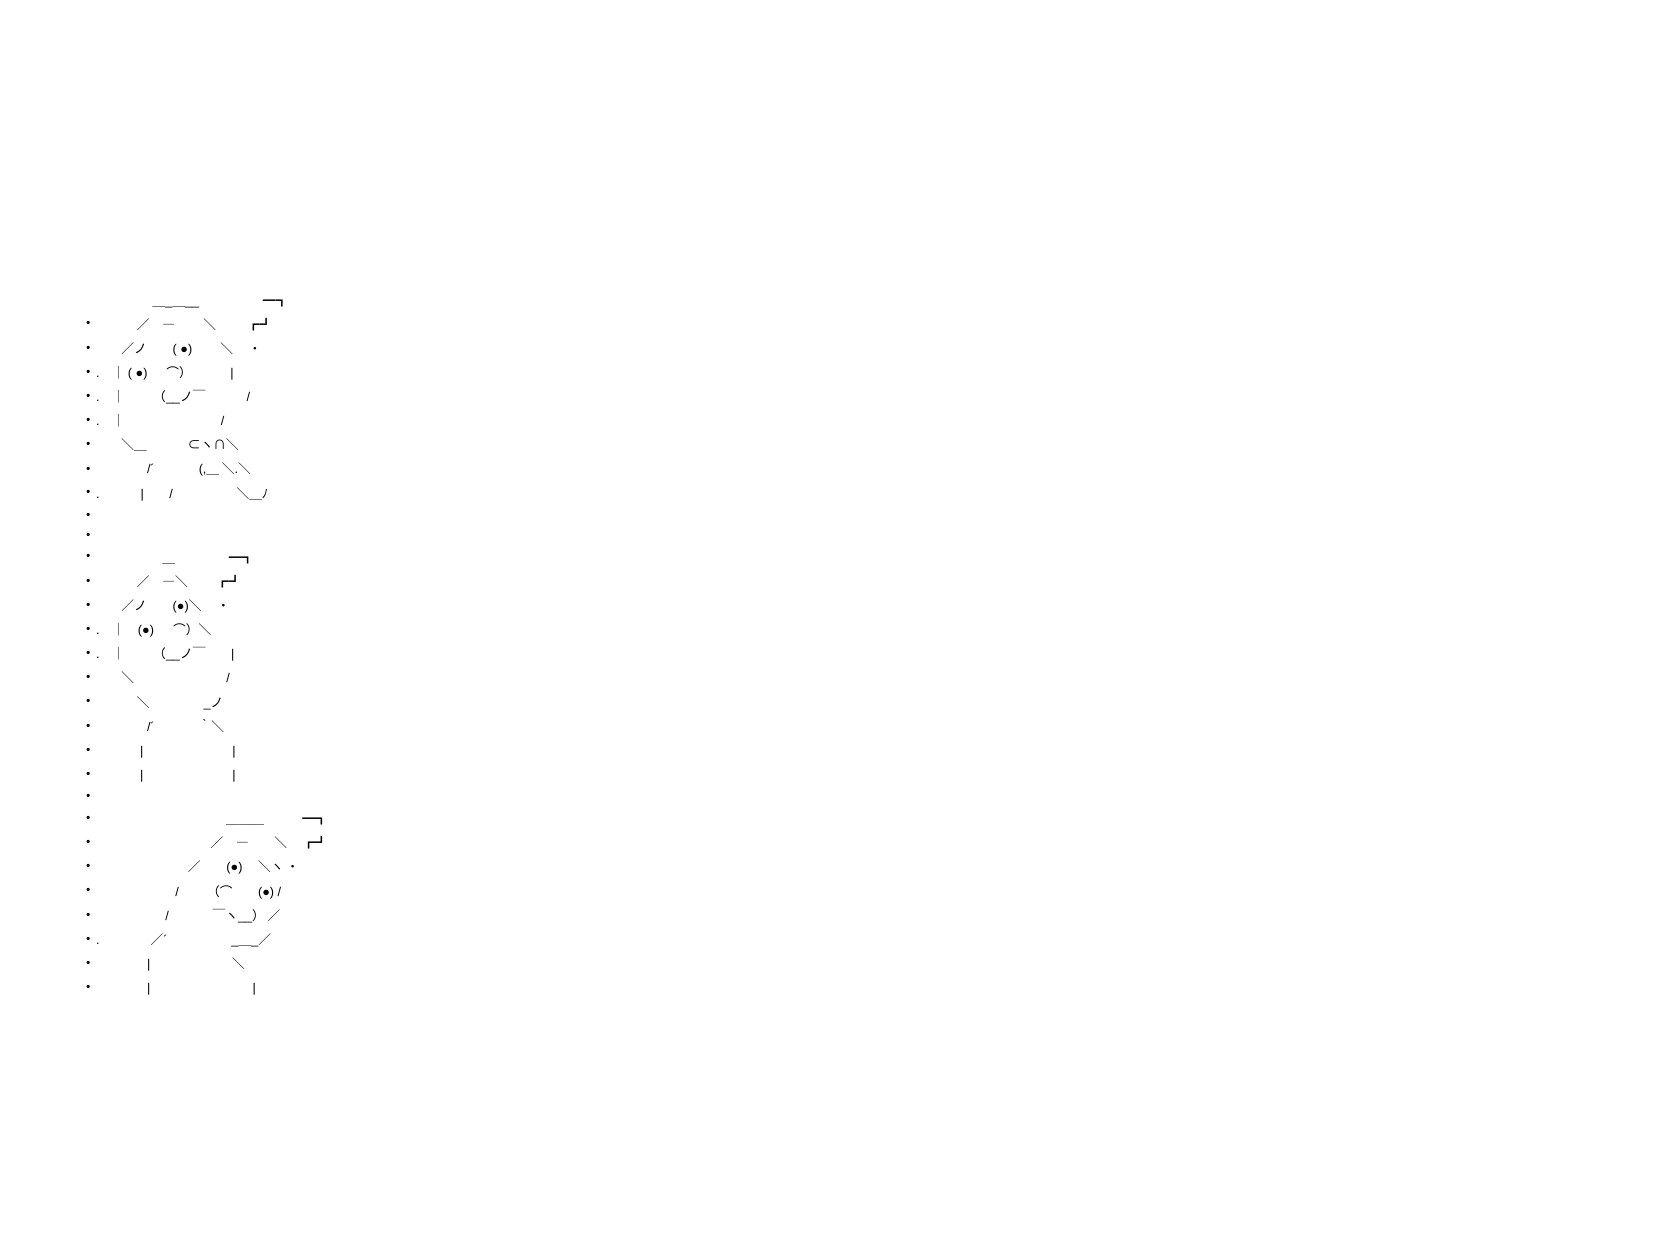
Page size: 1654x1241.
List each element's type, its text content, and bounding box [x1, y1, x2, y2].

list ＿_＿__ ━┓ ／ ― ＼ ┏┛ ／ノ ( ●) ＼ ・ . ｜ ( ●) ⌒） | . ｜ （__ノ￣ / . ｜ / ＼＿ ⊂ヽ∩＼ /´ (,＿ ＼.＼ . | / ＼＿ﾉ ＿ ━┓ ／ ―＼ ┏┛ ／ノ (●)＼ ・ . ｜ (●) ⌒）＼ . ｜ （__ノ￣ | ＼ / ＼ _ノ /´ ｀＼ | | | | ＿＿＿ ━┓ ／ ― ＼ ┏┛ ／ (●) ＼ヽ ・ / （⌒ (●) / / ￣ヽ__） ／ . ／´ _＿_／ | ＼ | | [82, 290, 1571, 1010]
